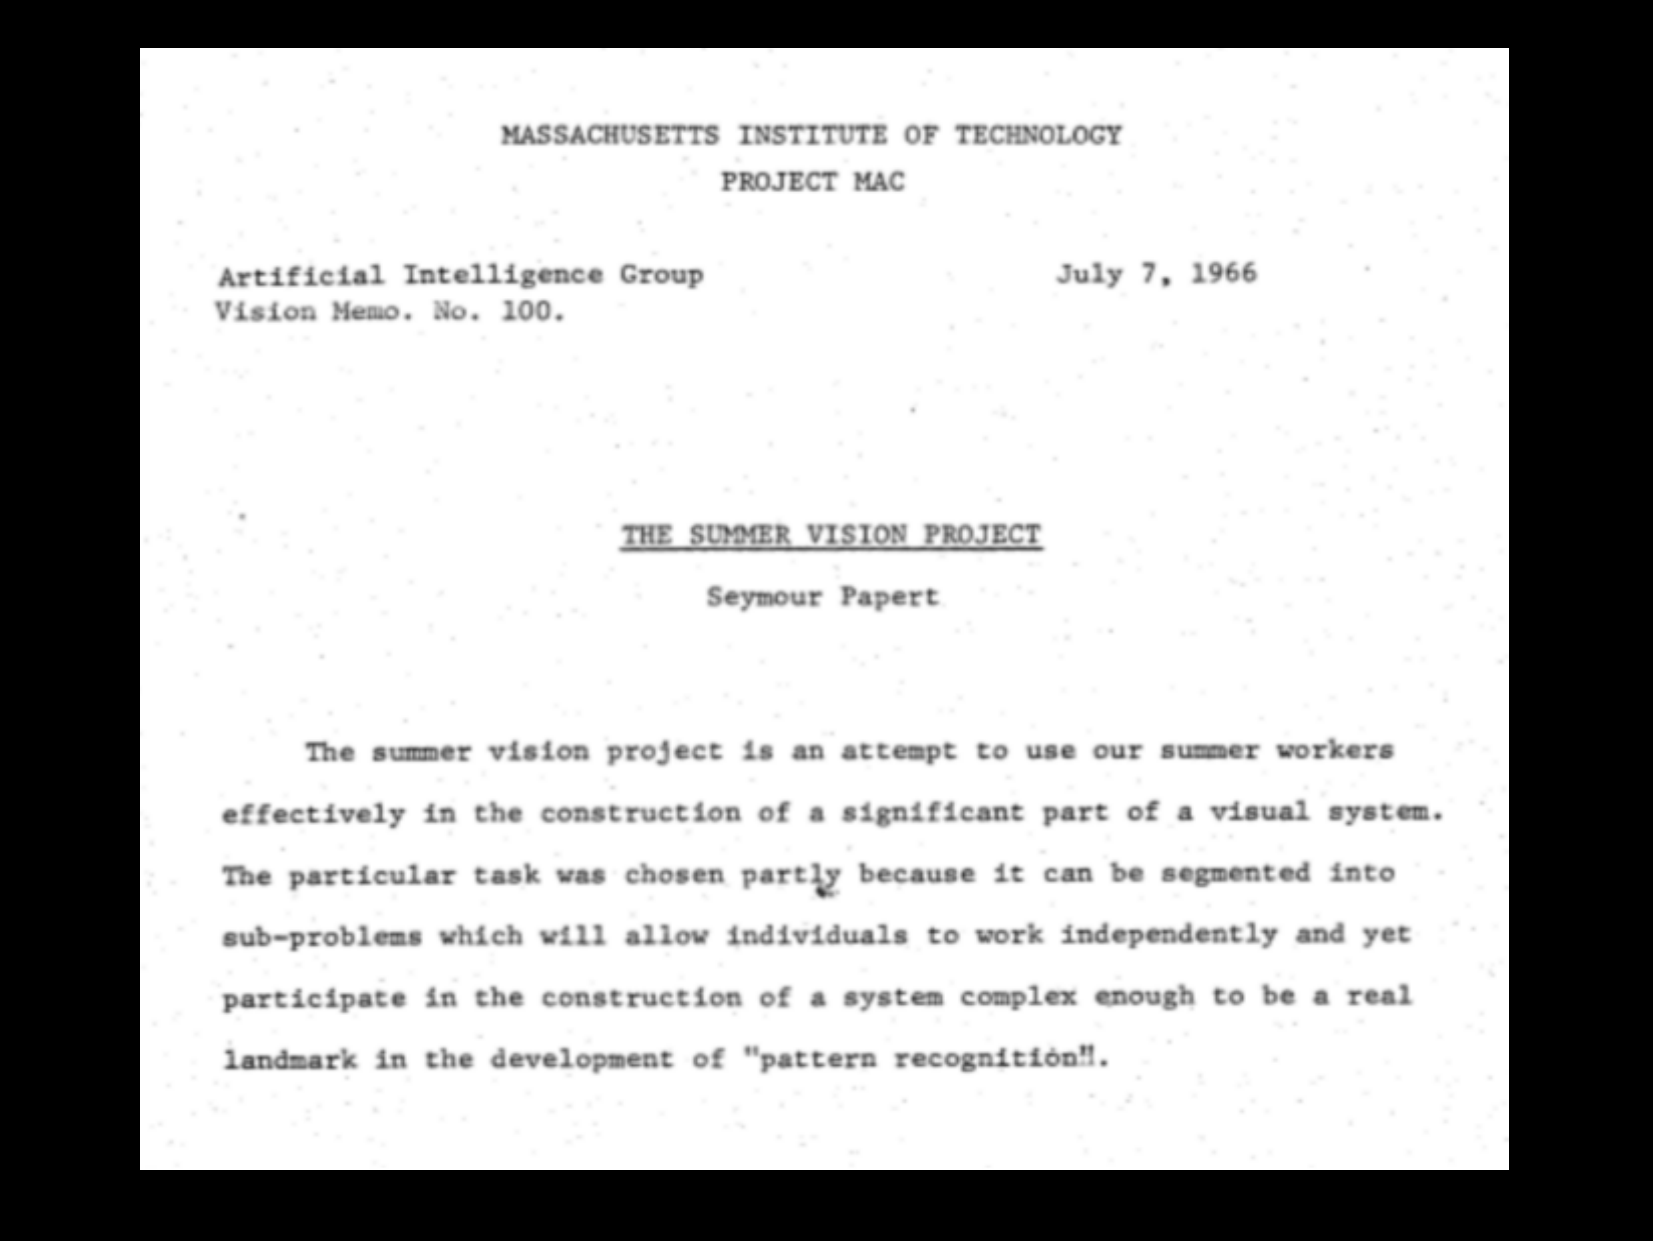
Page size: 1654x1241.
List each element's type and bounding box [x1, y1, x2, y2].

picture [140, 48, 1509, 1171]
